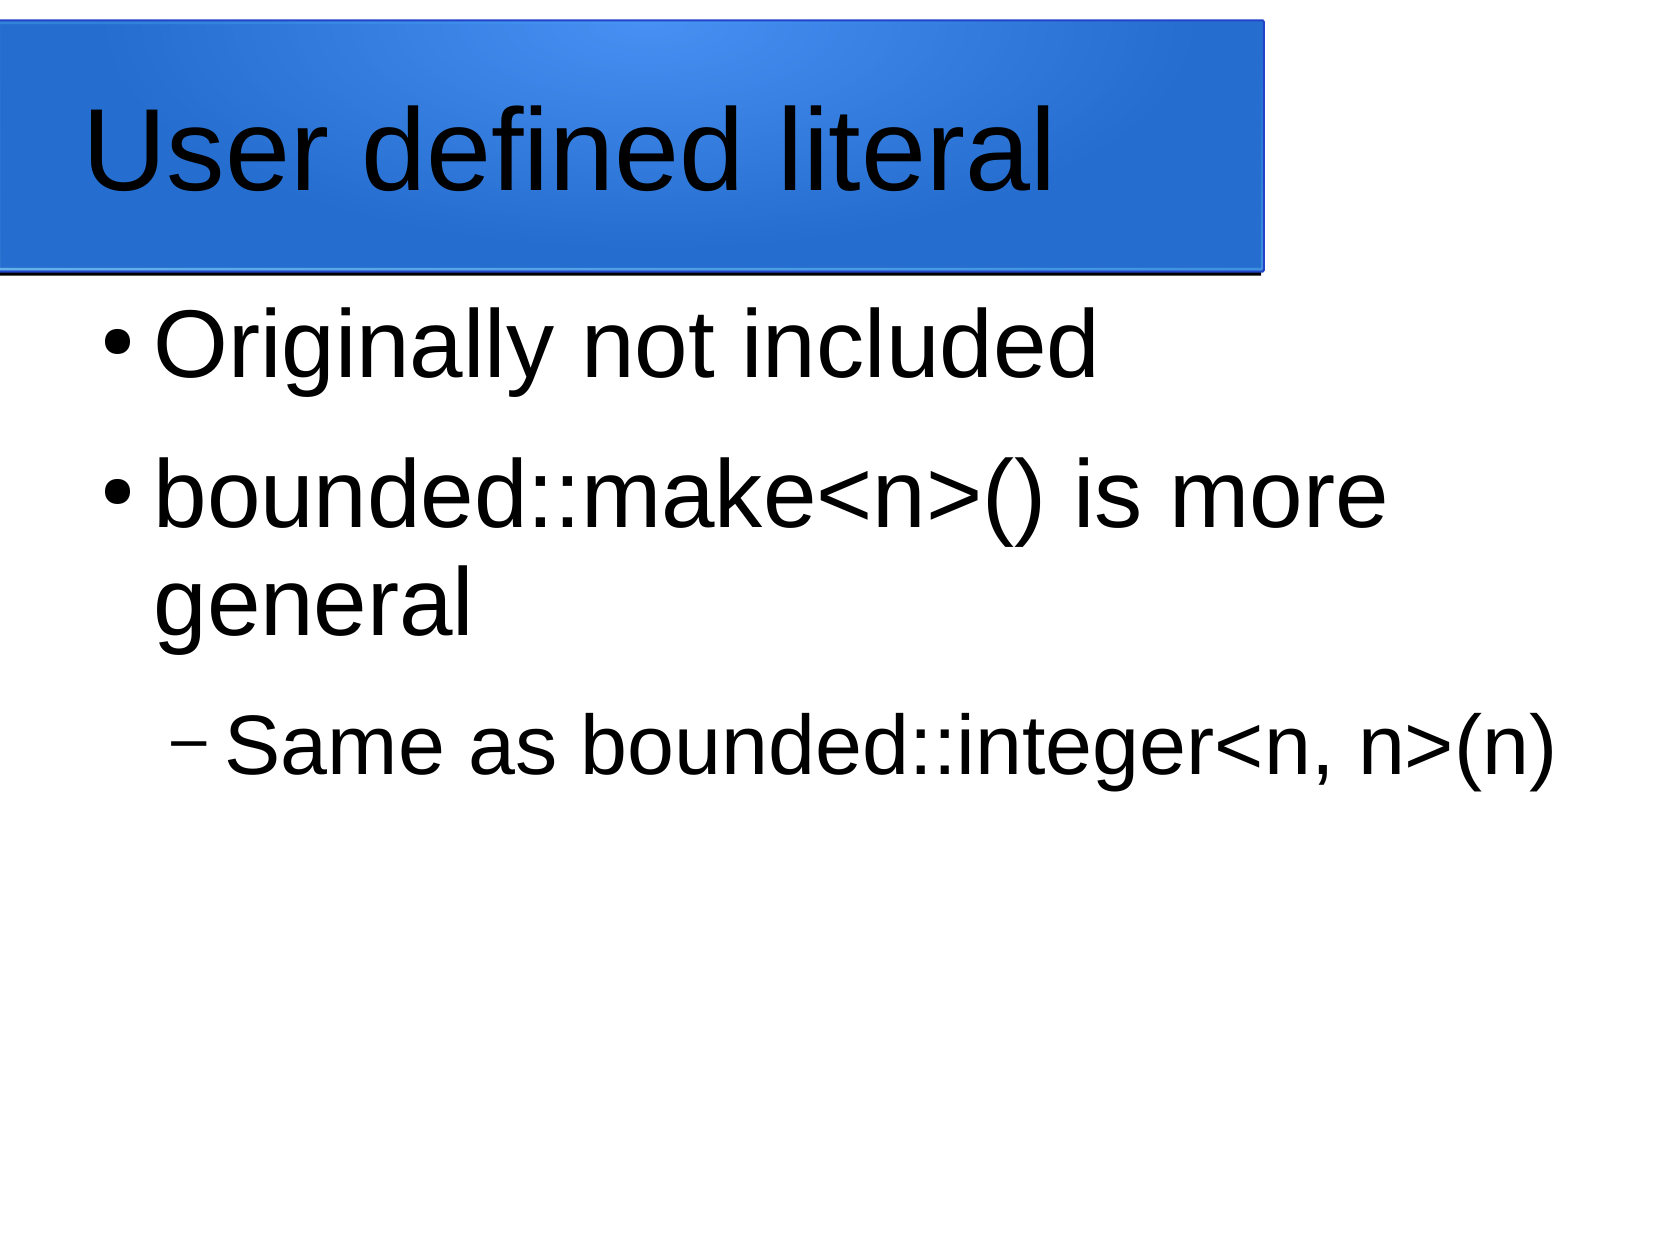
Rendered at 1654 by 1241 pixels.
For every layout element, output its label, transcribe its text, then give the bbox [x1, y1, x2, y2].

title User defined literal [82, 47, 1235, 252]
list Originally not included bounded::make<n>() is more general Same as bounded::integer<n, n>(n) [82, 290, 1571, 1010]
